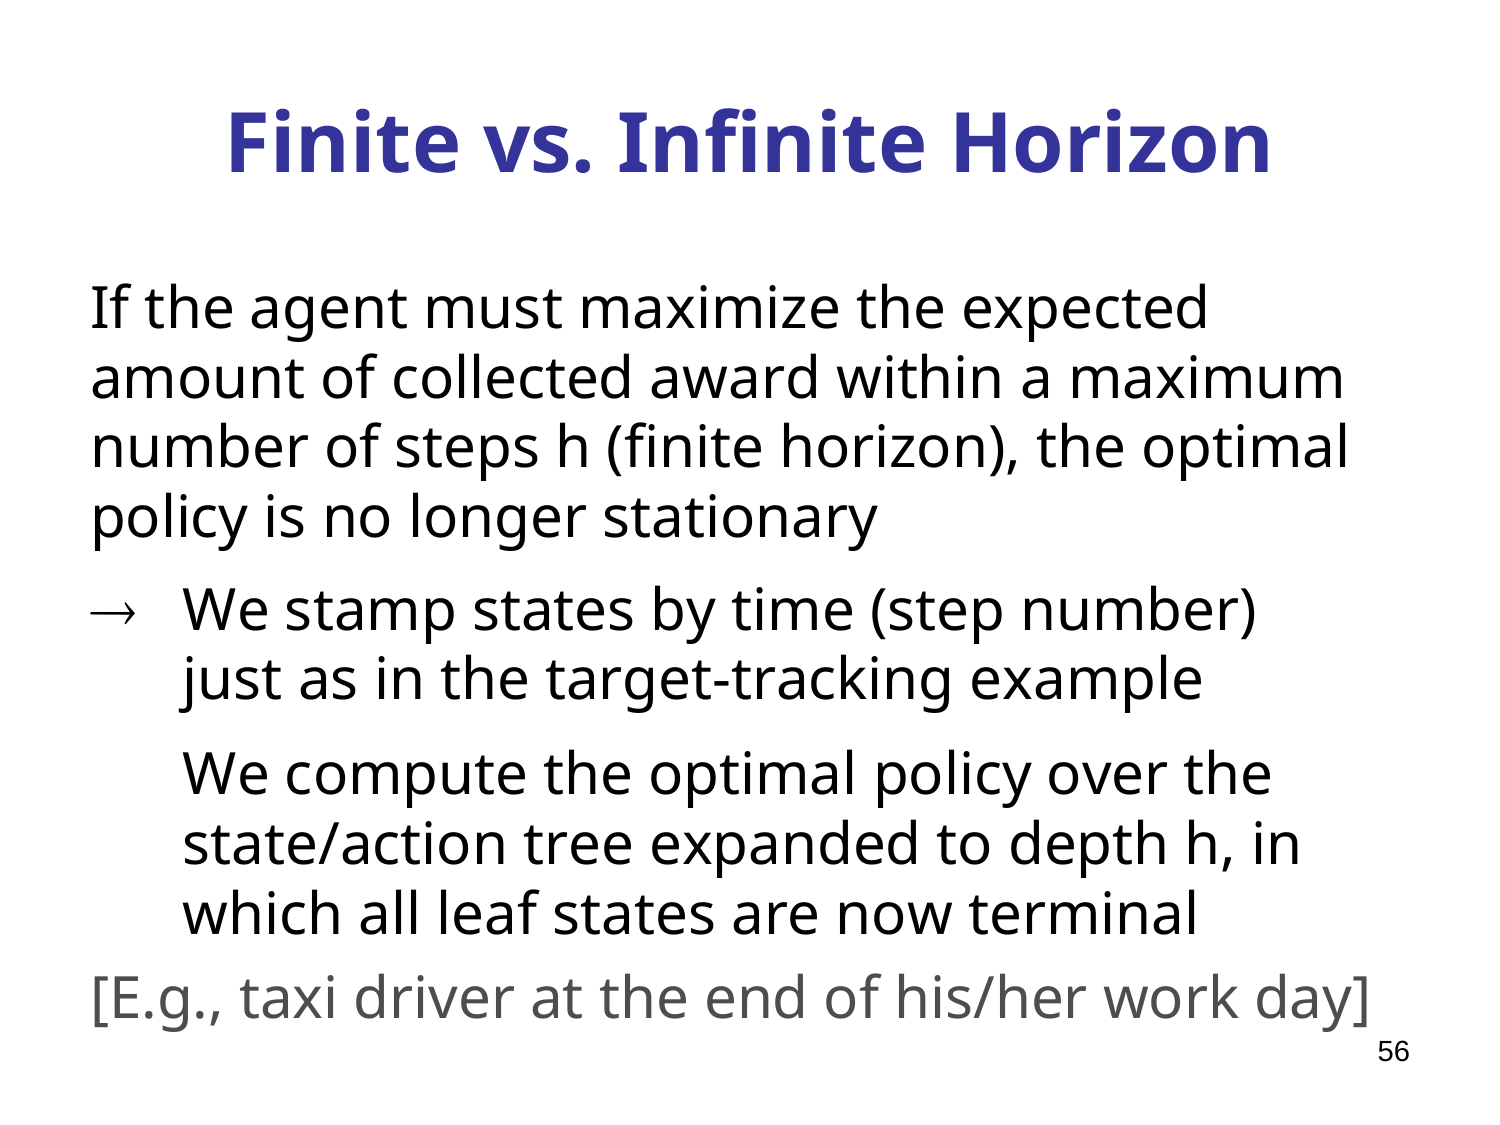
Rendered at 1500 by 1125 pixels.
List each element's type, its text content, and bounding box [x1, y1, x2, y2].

text_box <number> [1074, 1024, 1426, 1103]
list If the agent must maximize the expected amount of collected award within a maximum number of steps h (finite horizon), the optimal policy is no longer stationary  We stamp states by time (step number) just as in the target-tracking example We compute the optimal policy over the state/action tree expanded to depth h, in which all leaf states are now terminal [E.g., taxi driver at the end of his/her work day] [74, 262, 1450, 1088]
title Finite vs. Infinite Horizon [75, 45, 1426, 233]
